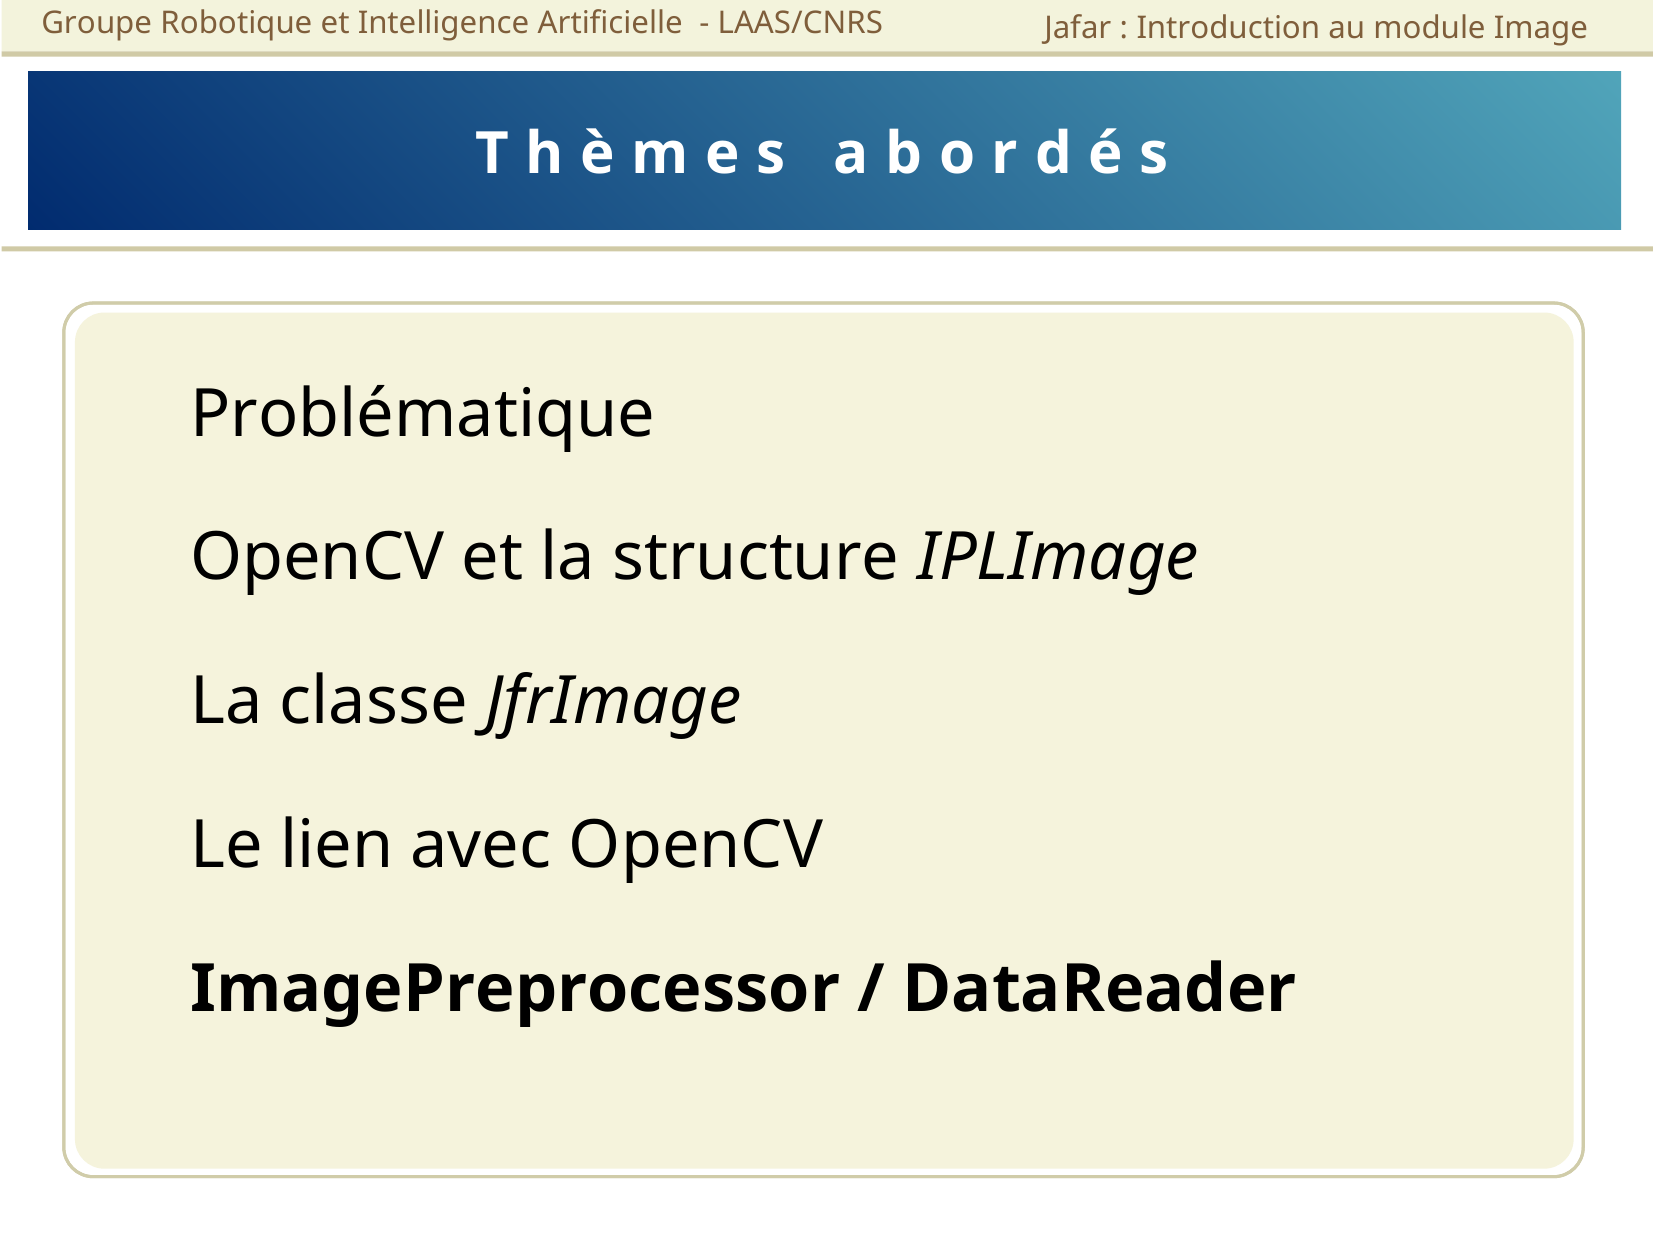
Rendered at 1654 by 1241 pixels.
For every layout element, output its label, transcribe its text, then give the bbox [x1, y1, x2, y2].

list Problématique OpenCV et la structure IPLImage La classe JfrImage Le lien avec OpenCV ImagePreprocessor / DataReader [178, 364, 1569, 983]
title Thèmes abordés [57, 81, 1587, 221]
